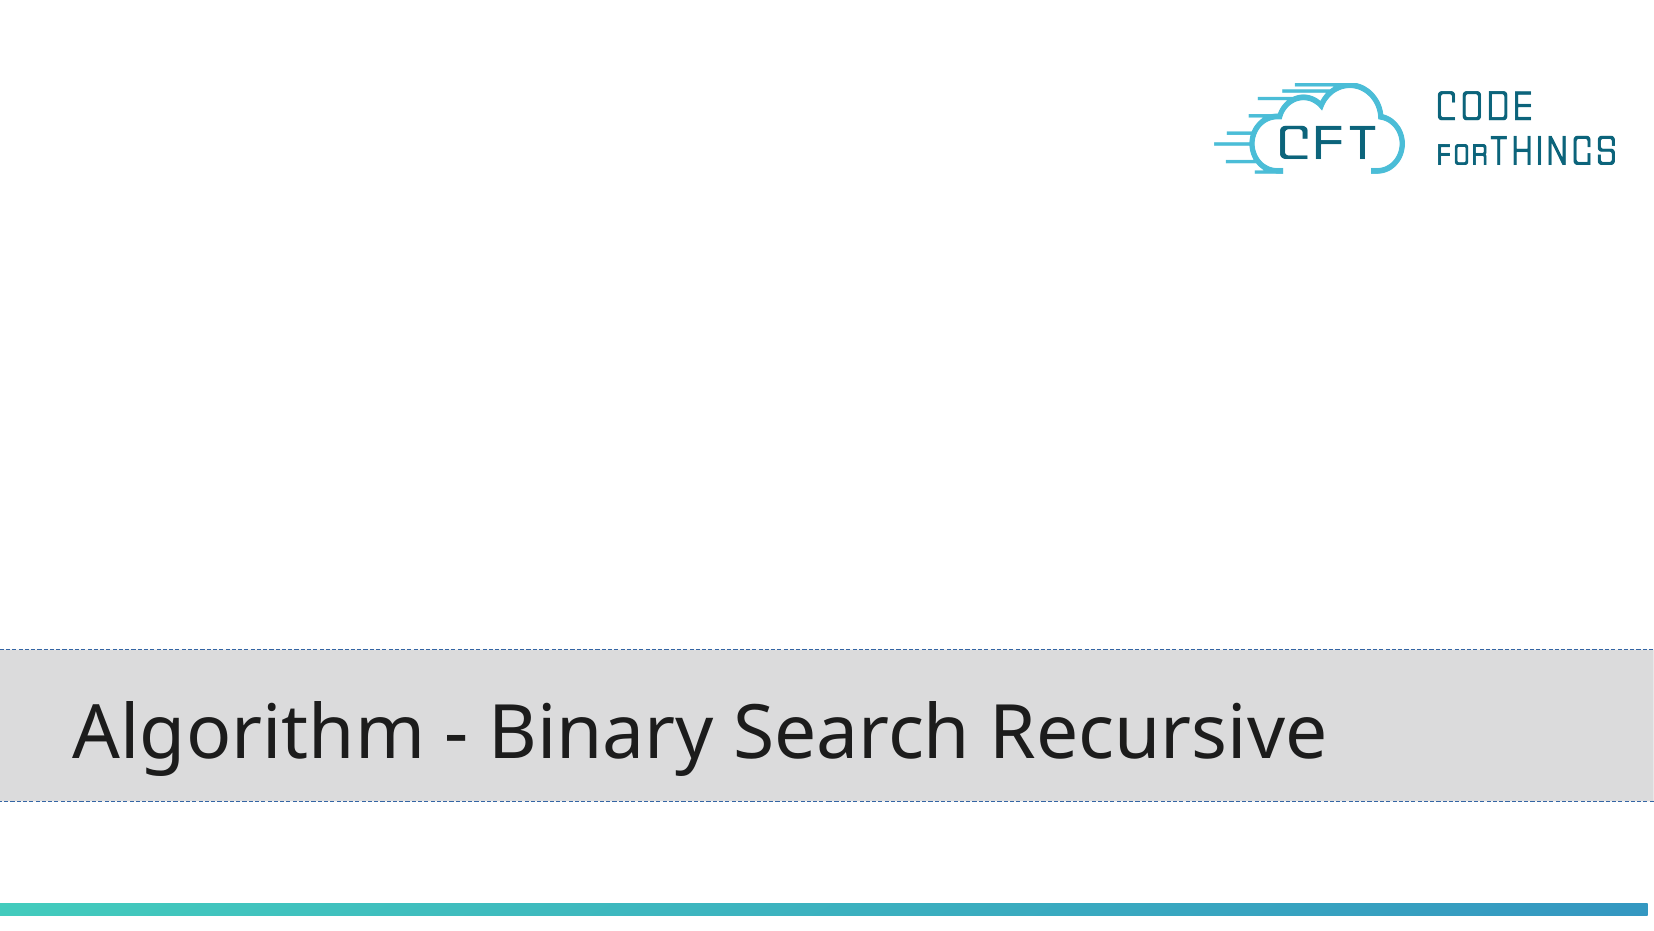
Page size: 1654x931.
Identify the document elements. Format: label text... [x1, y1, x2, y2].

title Algorithm - Binary Search Recursive [53, 651, 1542, 807]
picture [1214, 83, 1615, 174]
